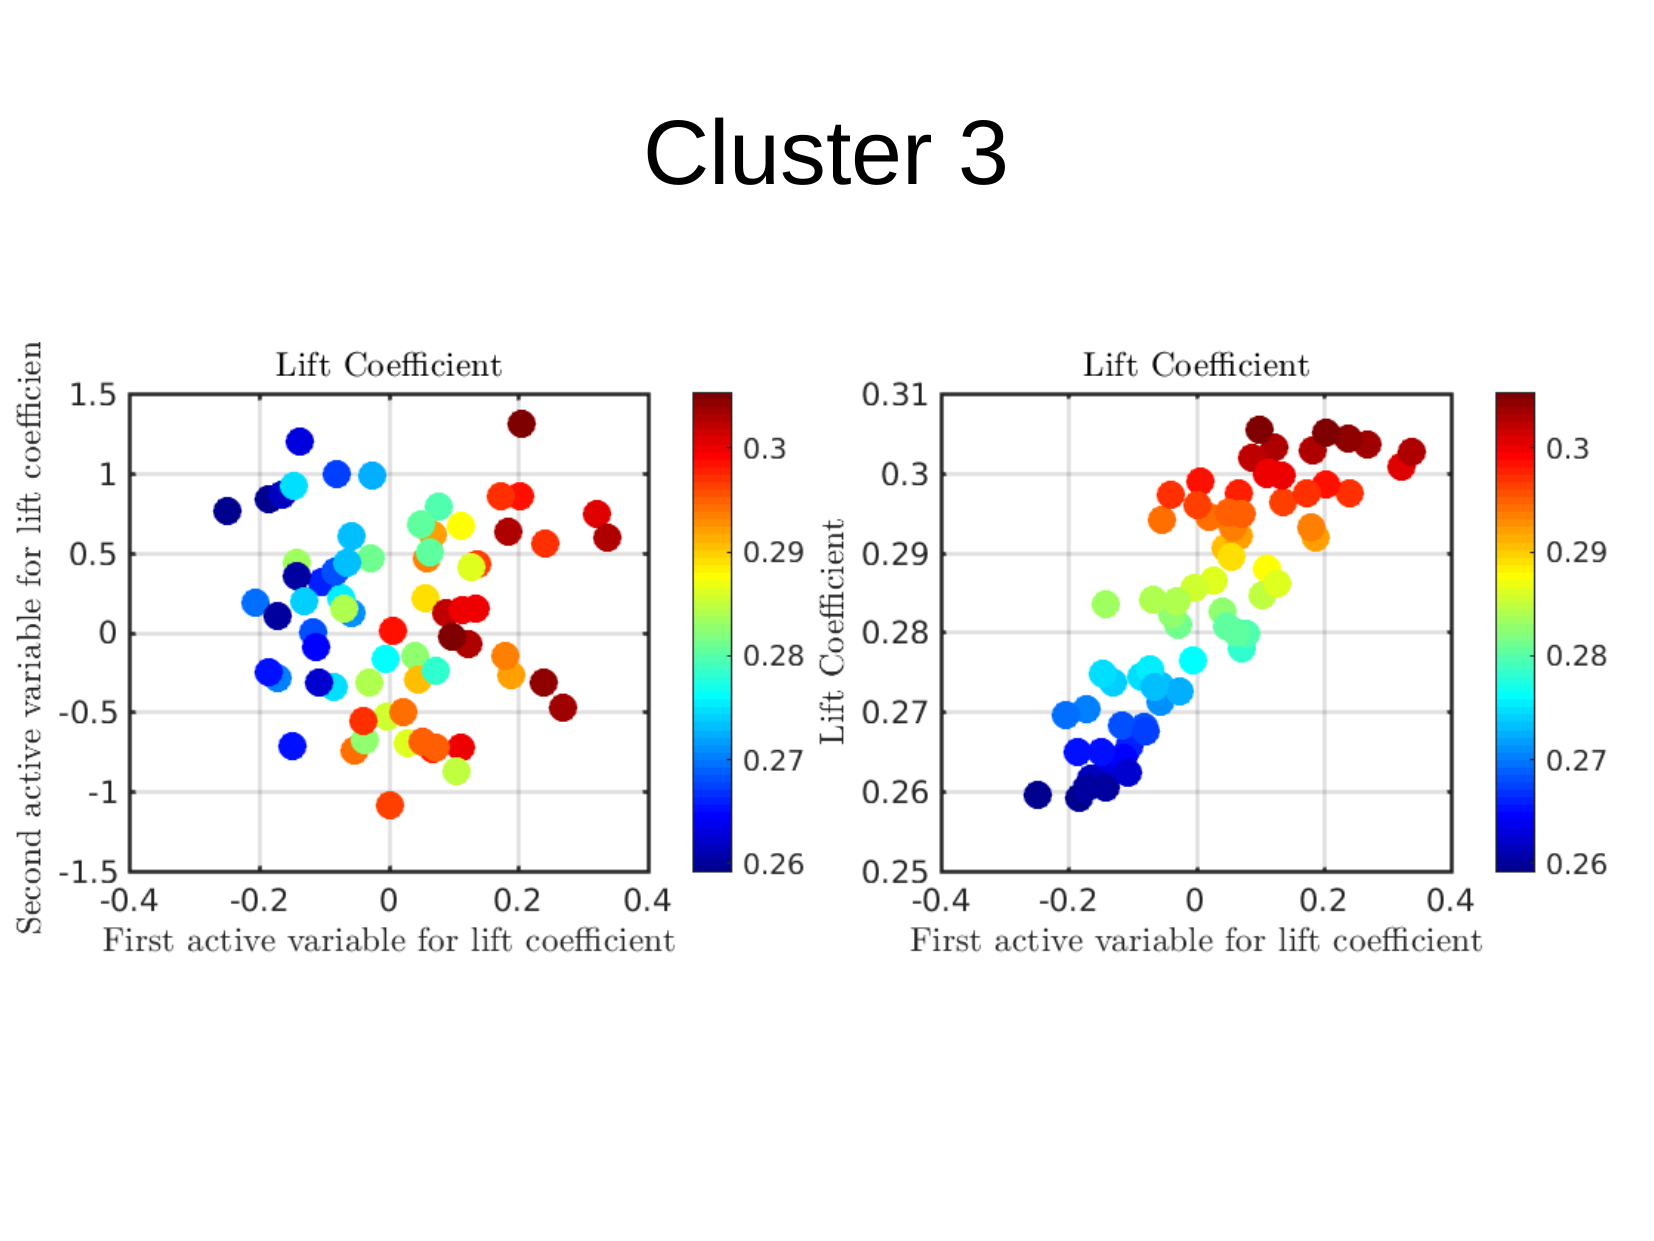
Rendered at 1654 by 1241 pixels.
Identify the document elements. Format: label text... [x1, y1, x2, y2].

picture [11, 342, 1642, 963]
title Cluster 3 [82, 49, 1571, 257]
